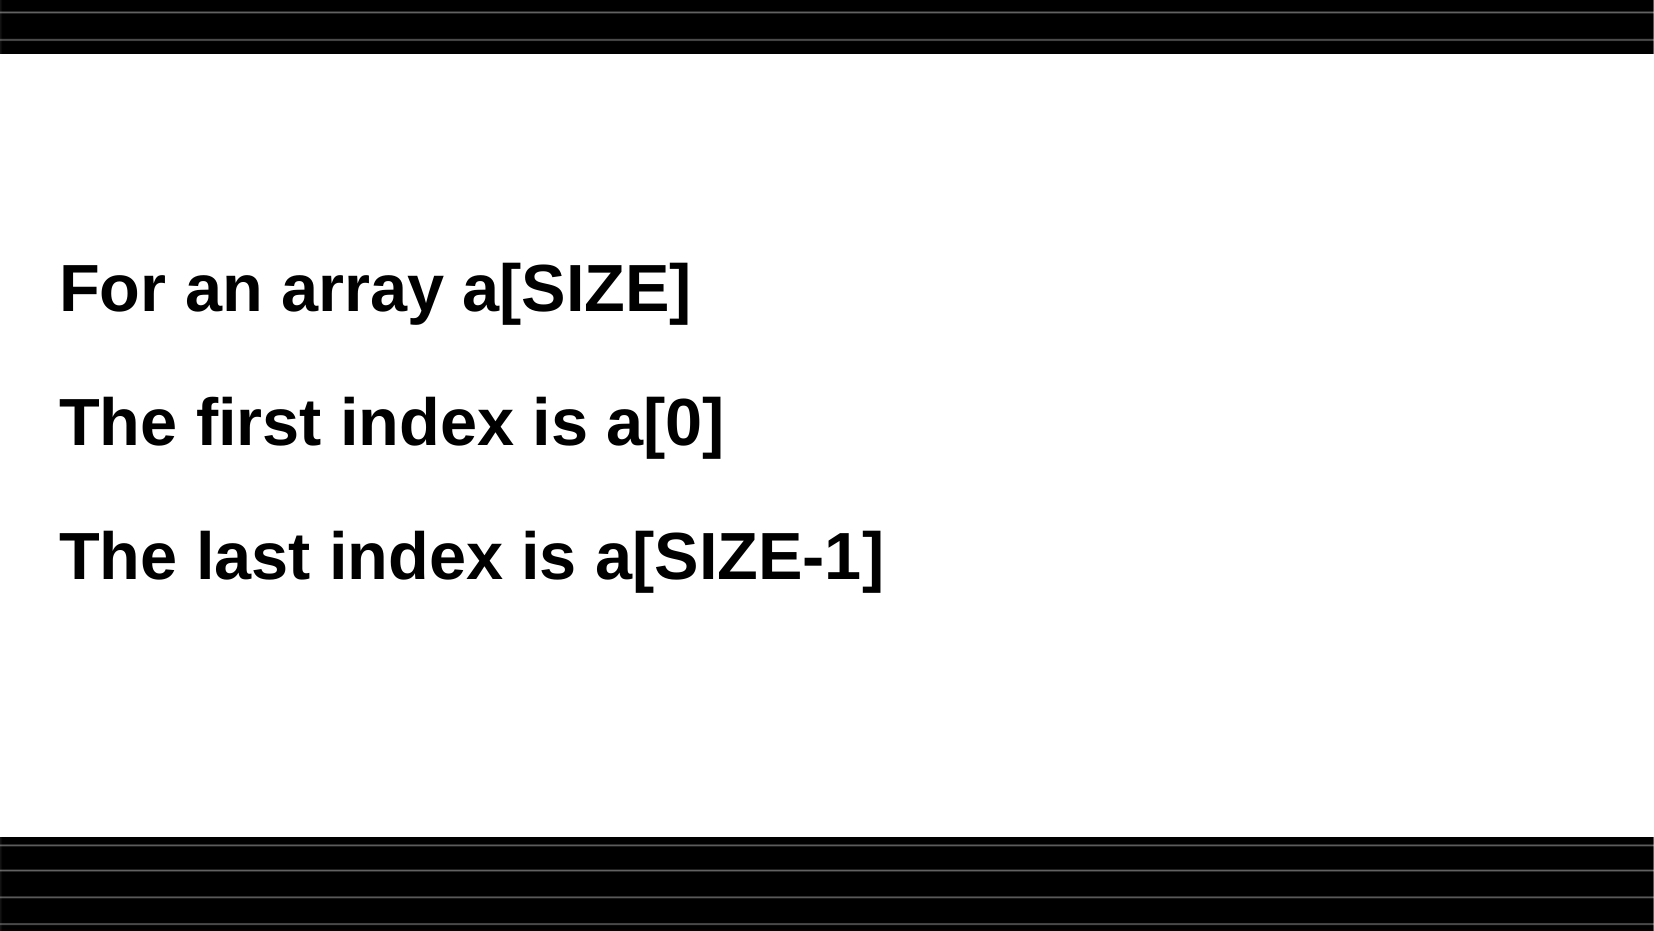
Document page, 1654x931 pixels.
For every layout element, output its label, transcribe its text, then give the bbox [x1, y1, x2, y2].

picture [0, 837, 1654, 931]
picture [0, 0, 1654, 54]
list For an array a[SIZE] The first index is a[0] The last index is a[SIZE-1] [59, 213, 1636, 826]
